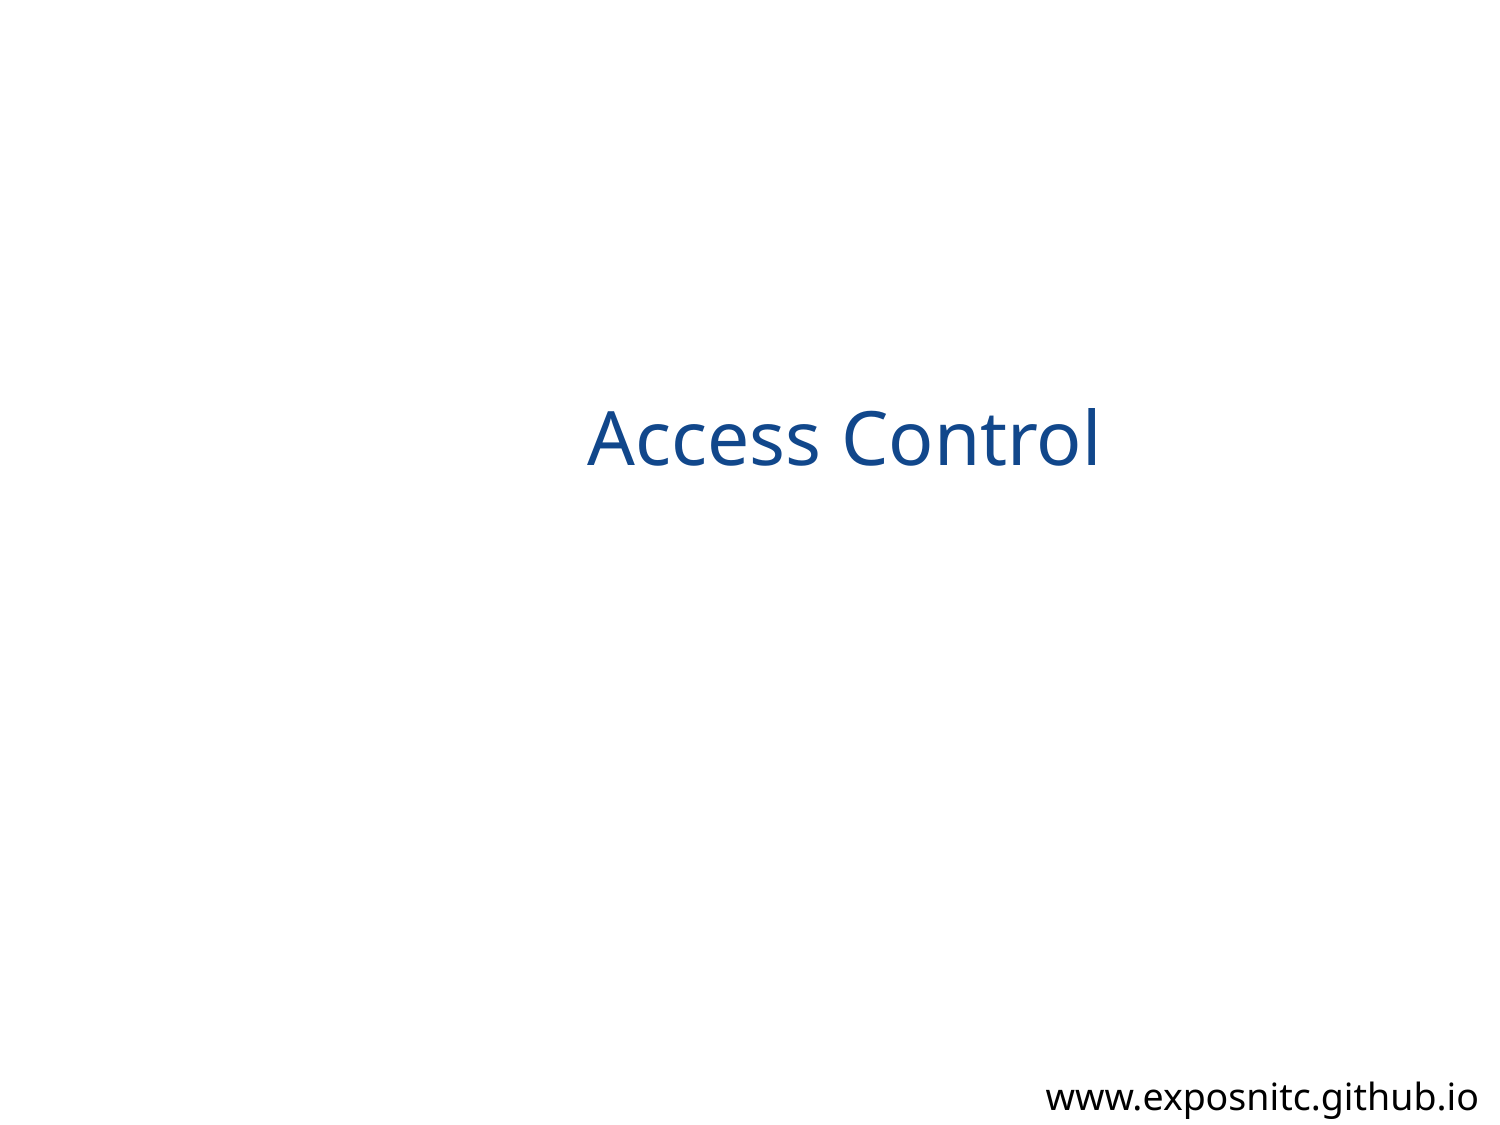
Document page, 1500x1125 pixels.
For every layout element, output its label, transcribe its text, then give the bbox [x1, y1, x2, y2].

title Access Control [237, 337, 1453, 488]
text_box www.exposnitc.github.io [1025, 1065, 1500, 1125]
